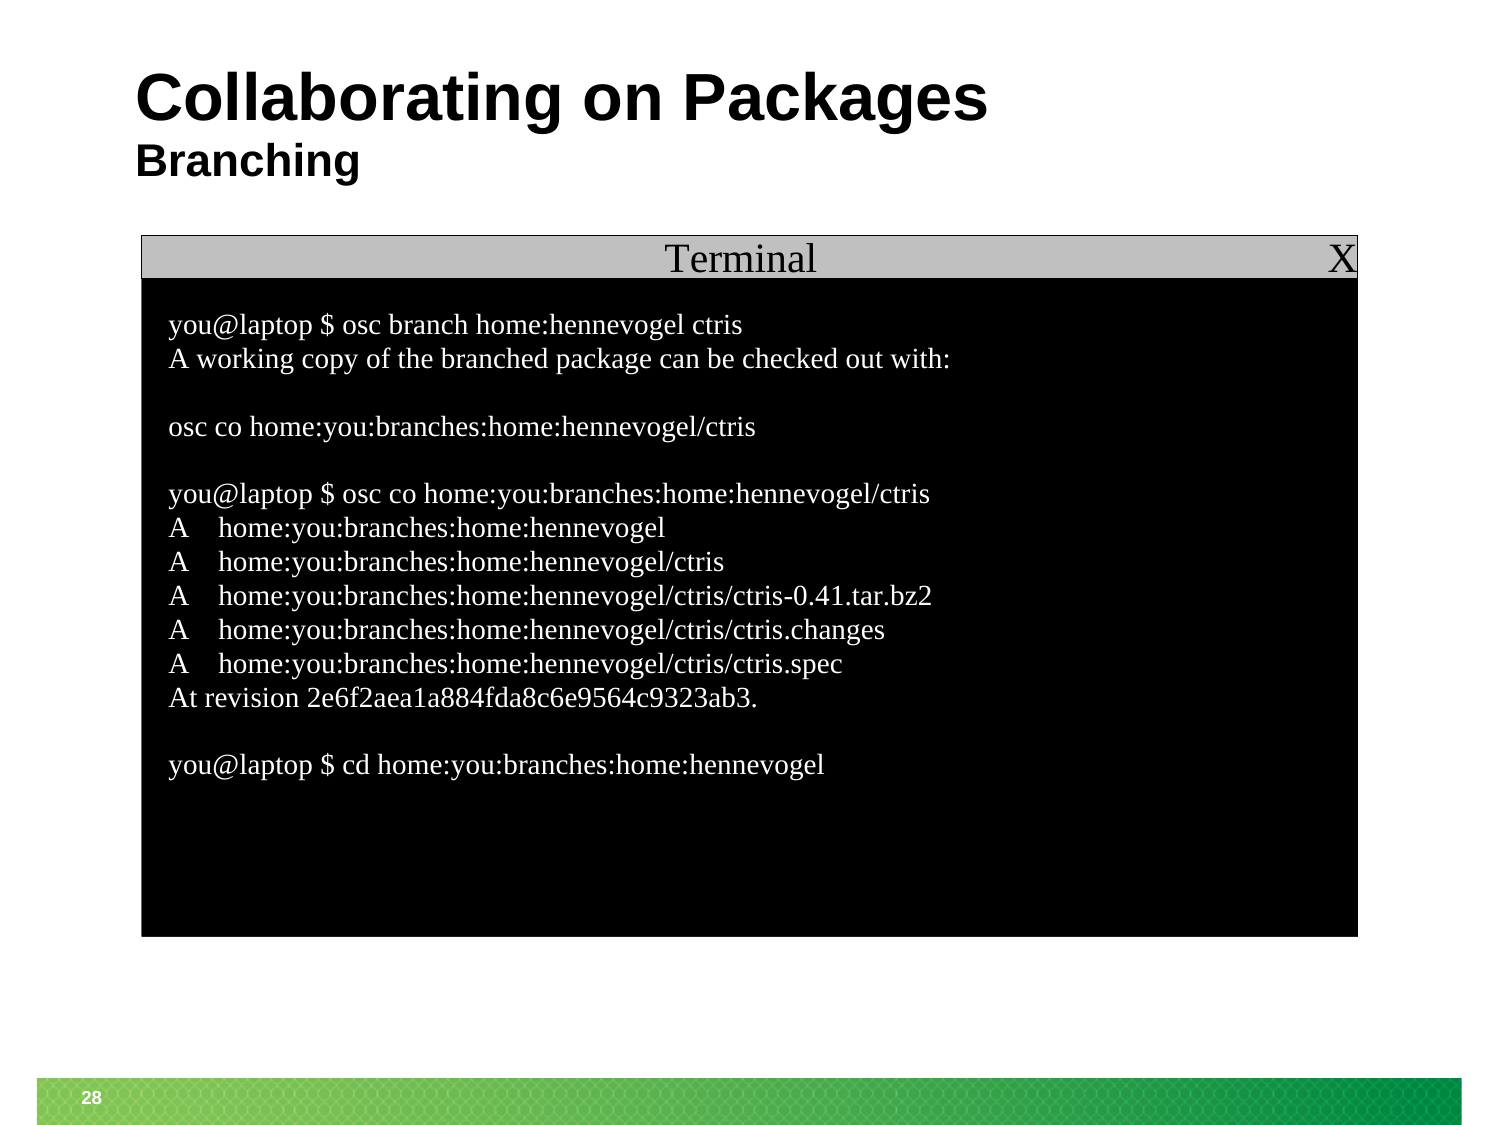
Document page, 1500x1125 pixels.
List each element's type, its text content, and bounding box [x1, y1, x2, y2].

picture [36, 1078, 1462, 1125]
text_box Terminal X [141, 235, 1358, 278]
text_box [141, 278, 1358, 937]
text_box you@laptop $ osc branch home:hennevogel ctris A working copy of the branched package can be checked out with: osc co home:you:branches:home:hennevogel/ctris you@laptop $ osc co home:you:branches:home:hennevogel/ctris A home:you:branches:home:hennevogel A home:you:branches:home:hennevogel/ctris A home:you:branches:home:hennevogel/ctris/ctris-0.41.tar.bz2 A home:you:branches:home:hennevogel/ctris/ctris.changes A home:you:branches:home:hennevogel/ctris/ctris.spec At revision 2e6f2aea1a884fda8c6e9564c9323ab3. you@laptop $ cd home:you:branches:home:hennevogel [168, 307, 1335, 919]
title Collaborating on Packages Branching [135, 41, 1372, 204]
